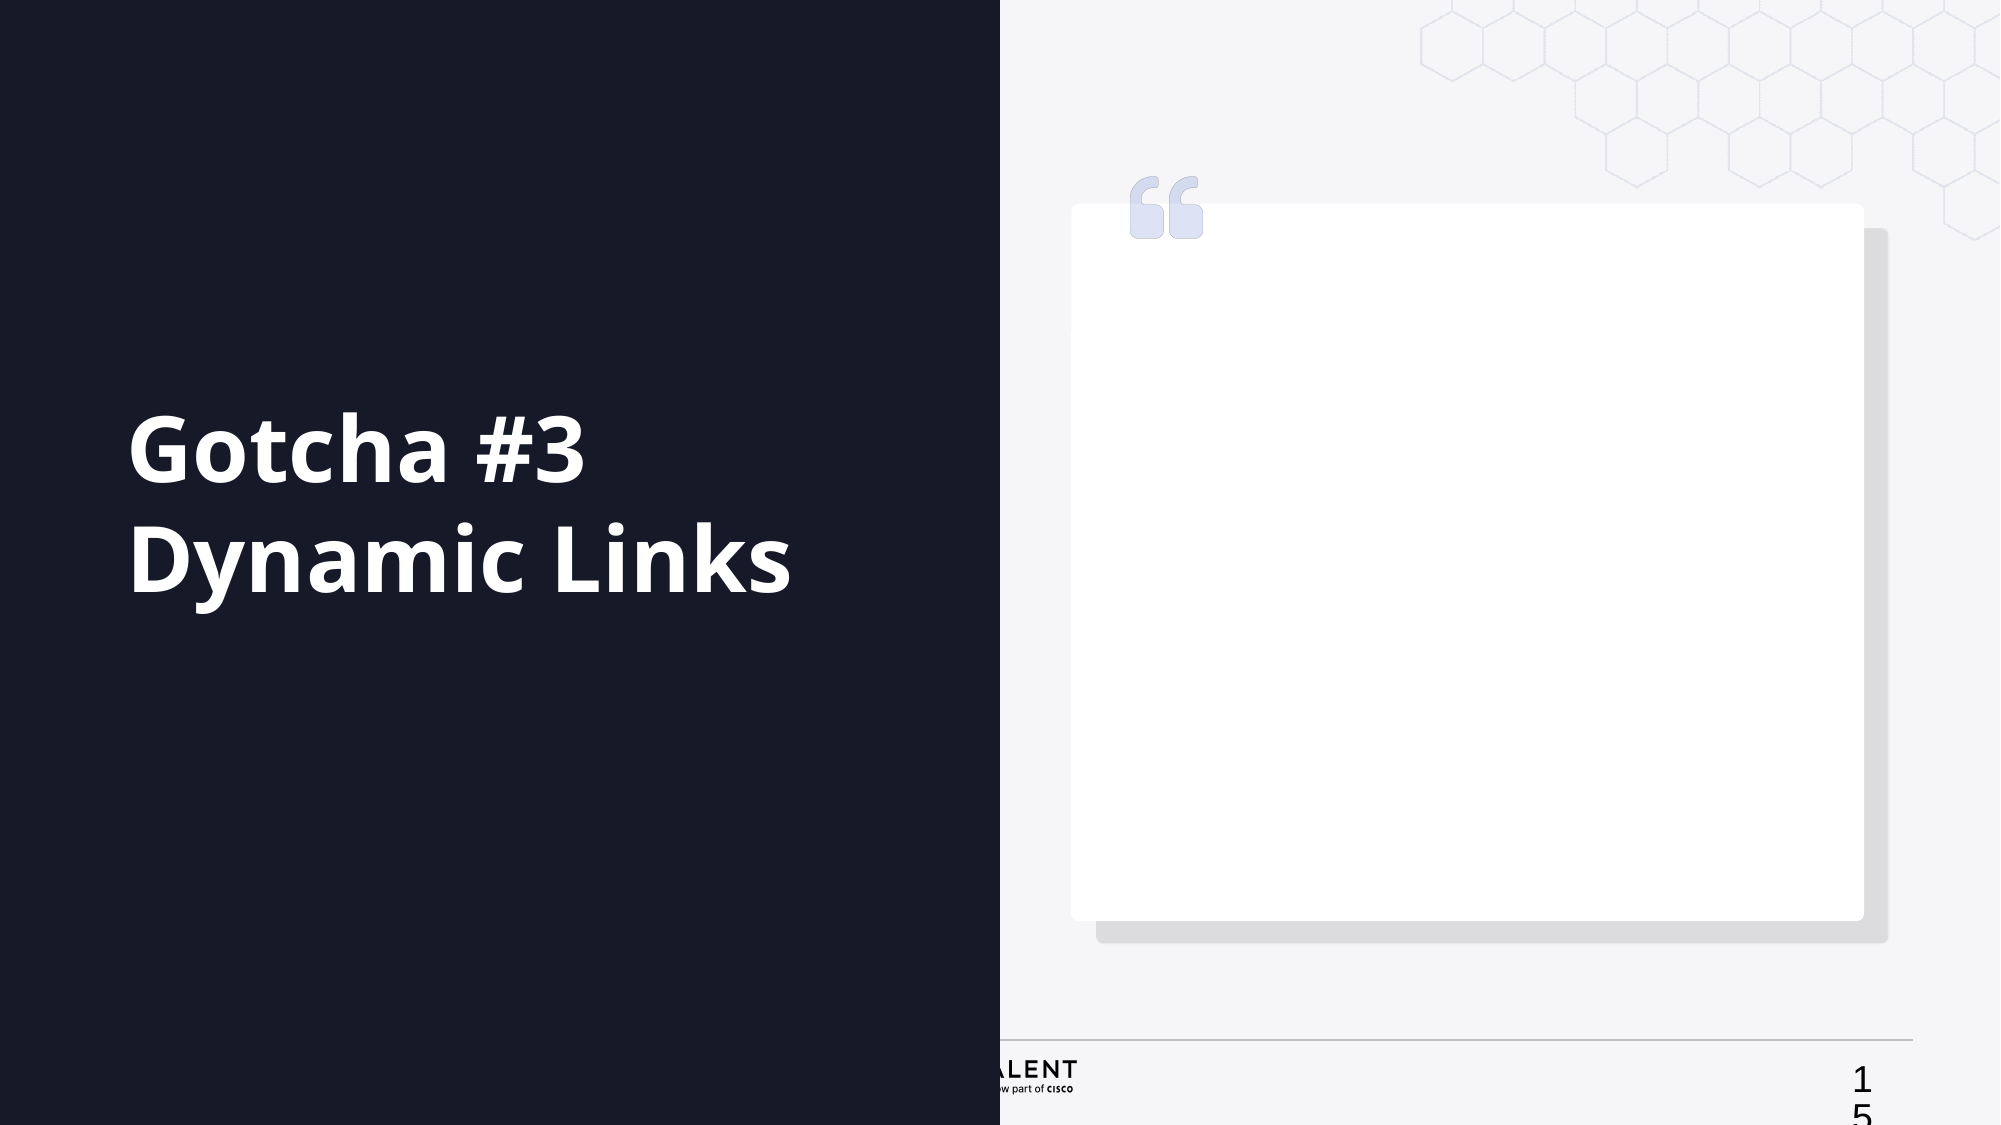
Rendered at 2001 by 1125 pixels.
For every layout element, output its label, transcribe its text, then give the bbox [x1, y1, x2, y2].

list Gotcha #3 Dynamic Links [110, 383, 871, 621]
picture [1000, 0, 2000, 1125]
